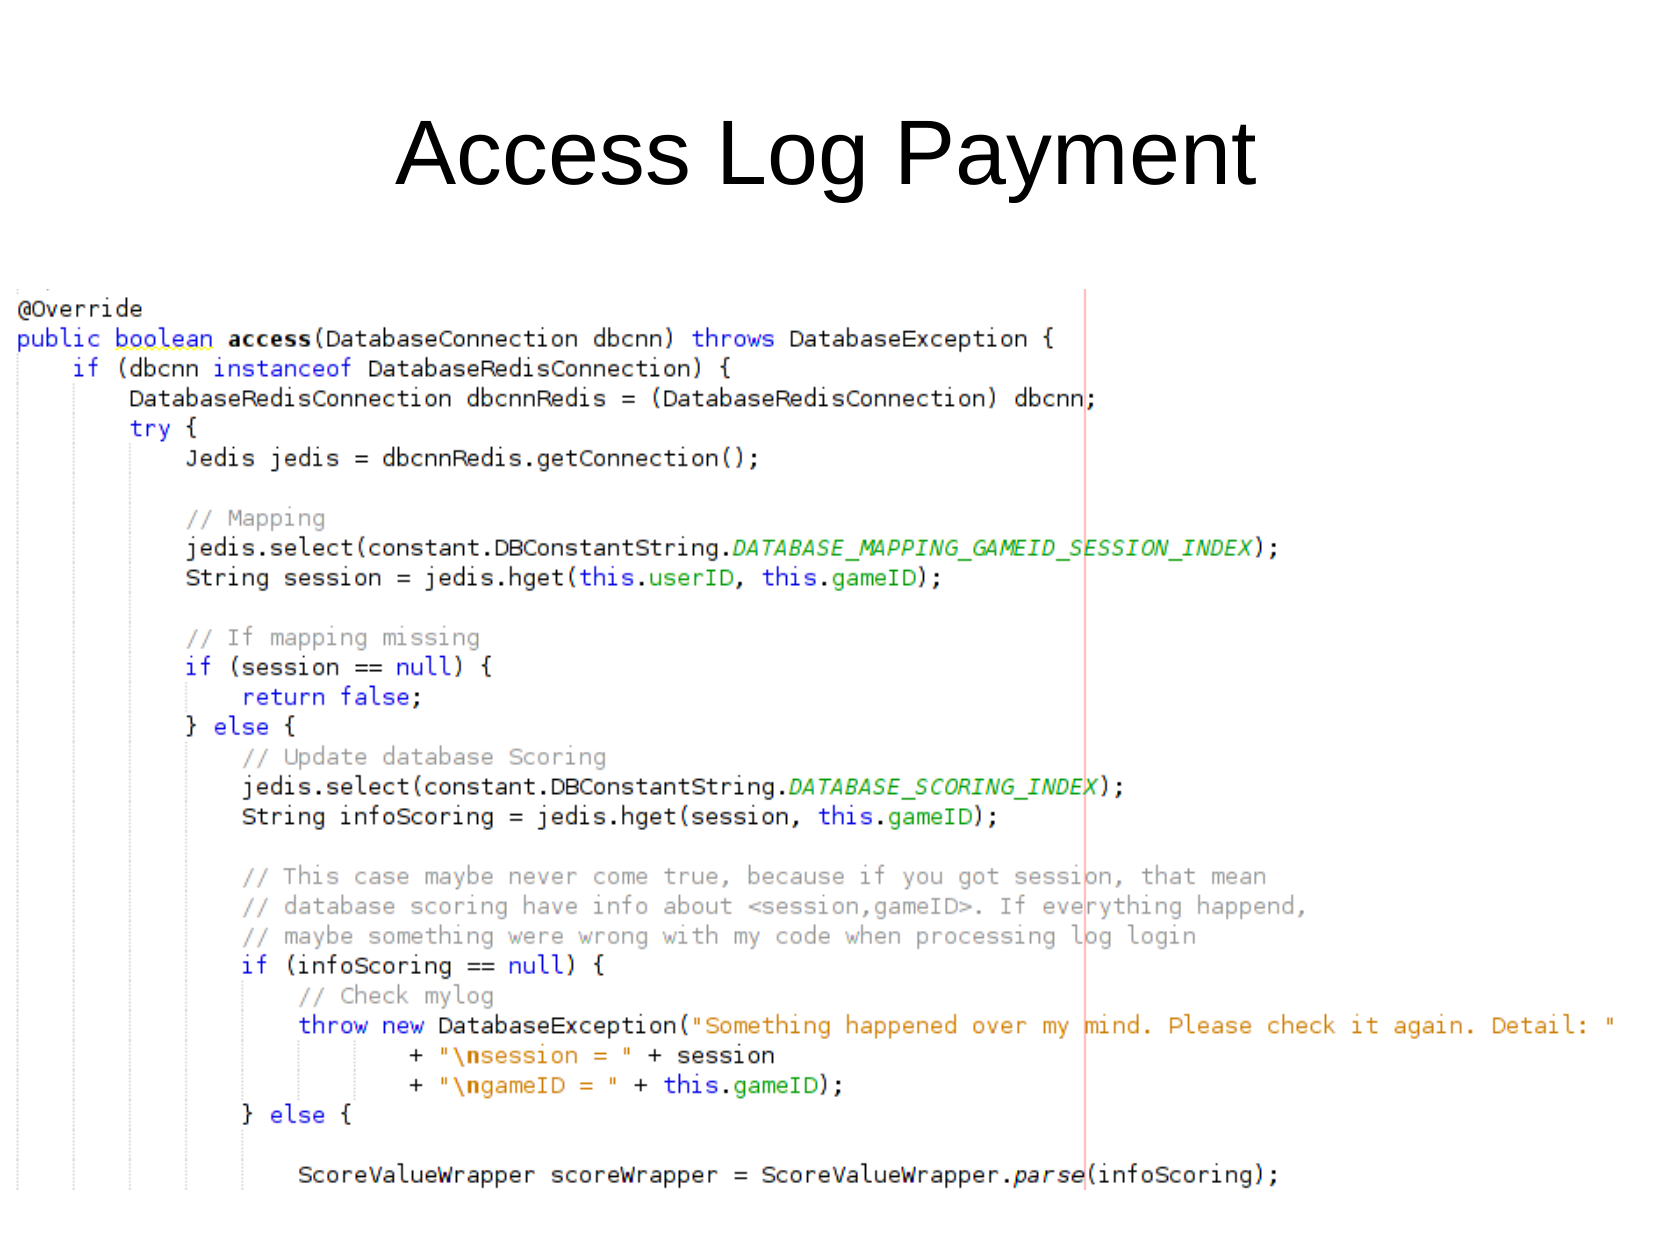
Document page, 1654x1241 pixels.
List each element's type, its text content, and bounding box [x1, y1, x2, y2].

picture [3, 289, 1634, 1190]
title Access Log Payment [82, 49, 1571, 257]
